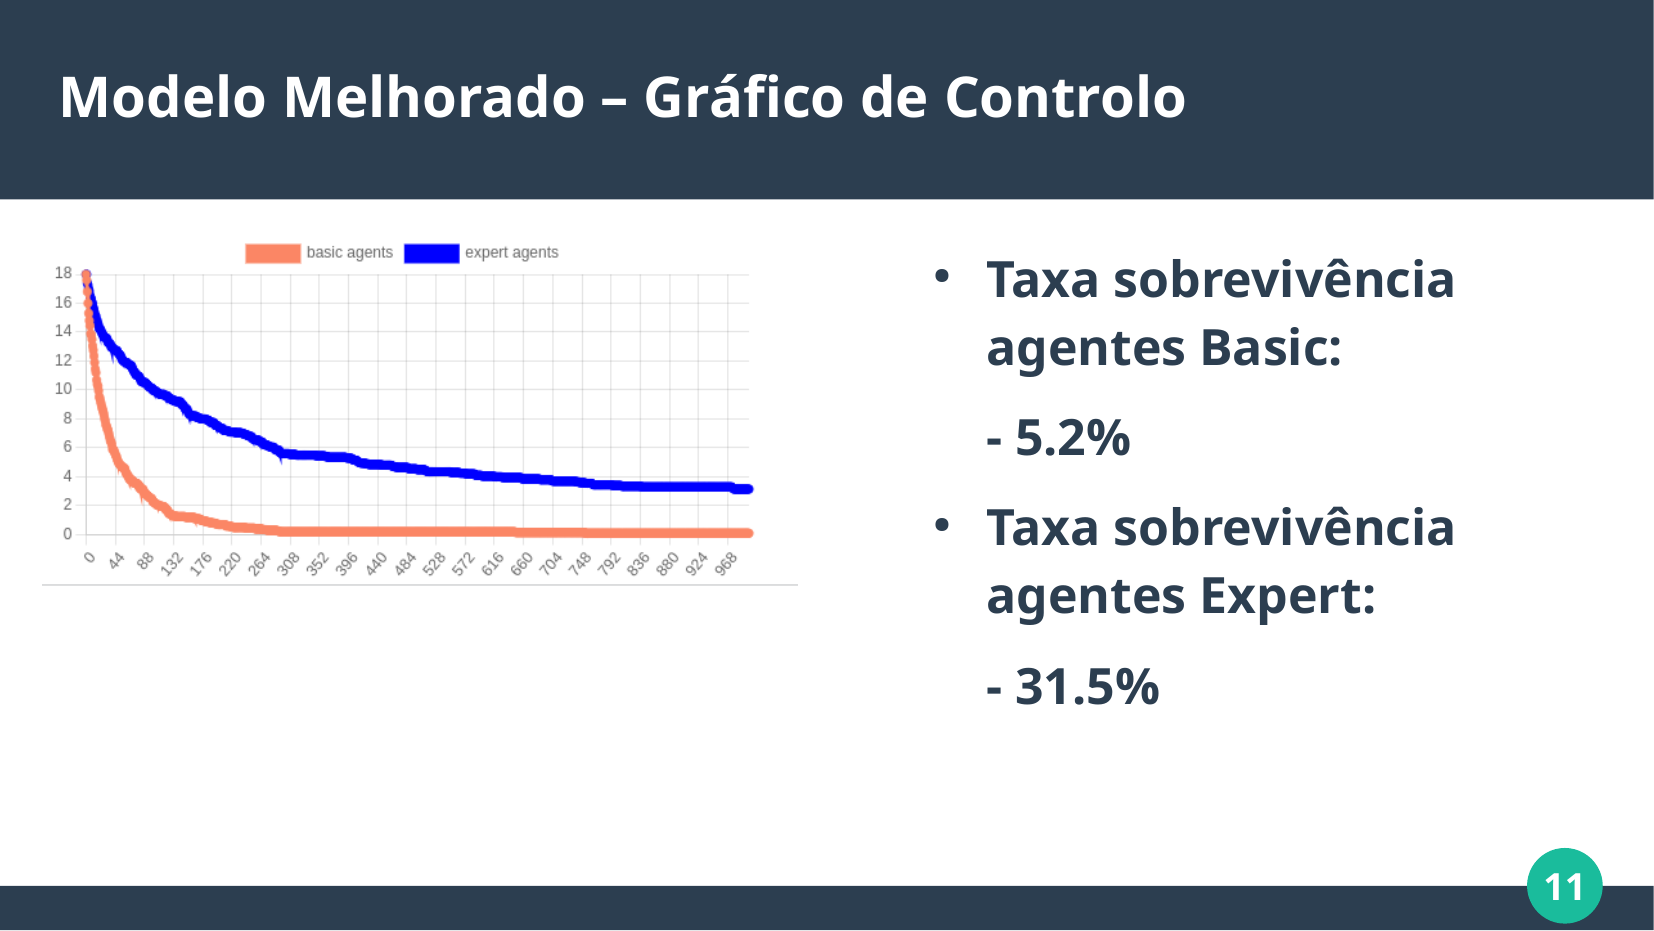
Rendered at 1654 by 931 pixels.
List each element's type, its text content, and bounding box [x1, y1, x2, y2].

title Modelo Melhorado – Gráfico de Controlo [58, 36, 1595, 155]
list Taxa sobrevivência agentes Basic: - 5.2% Taxa sobrevivência agentes Expert: - 31.5% [915, 243, 1595, 864]
picture [42, 232, 798, 798]
